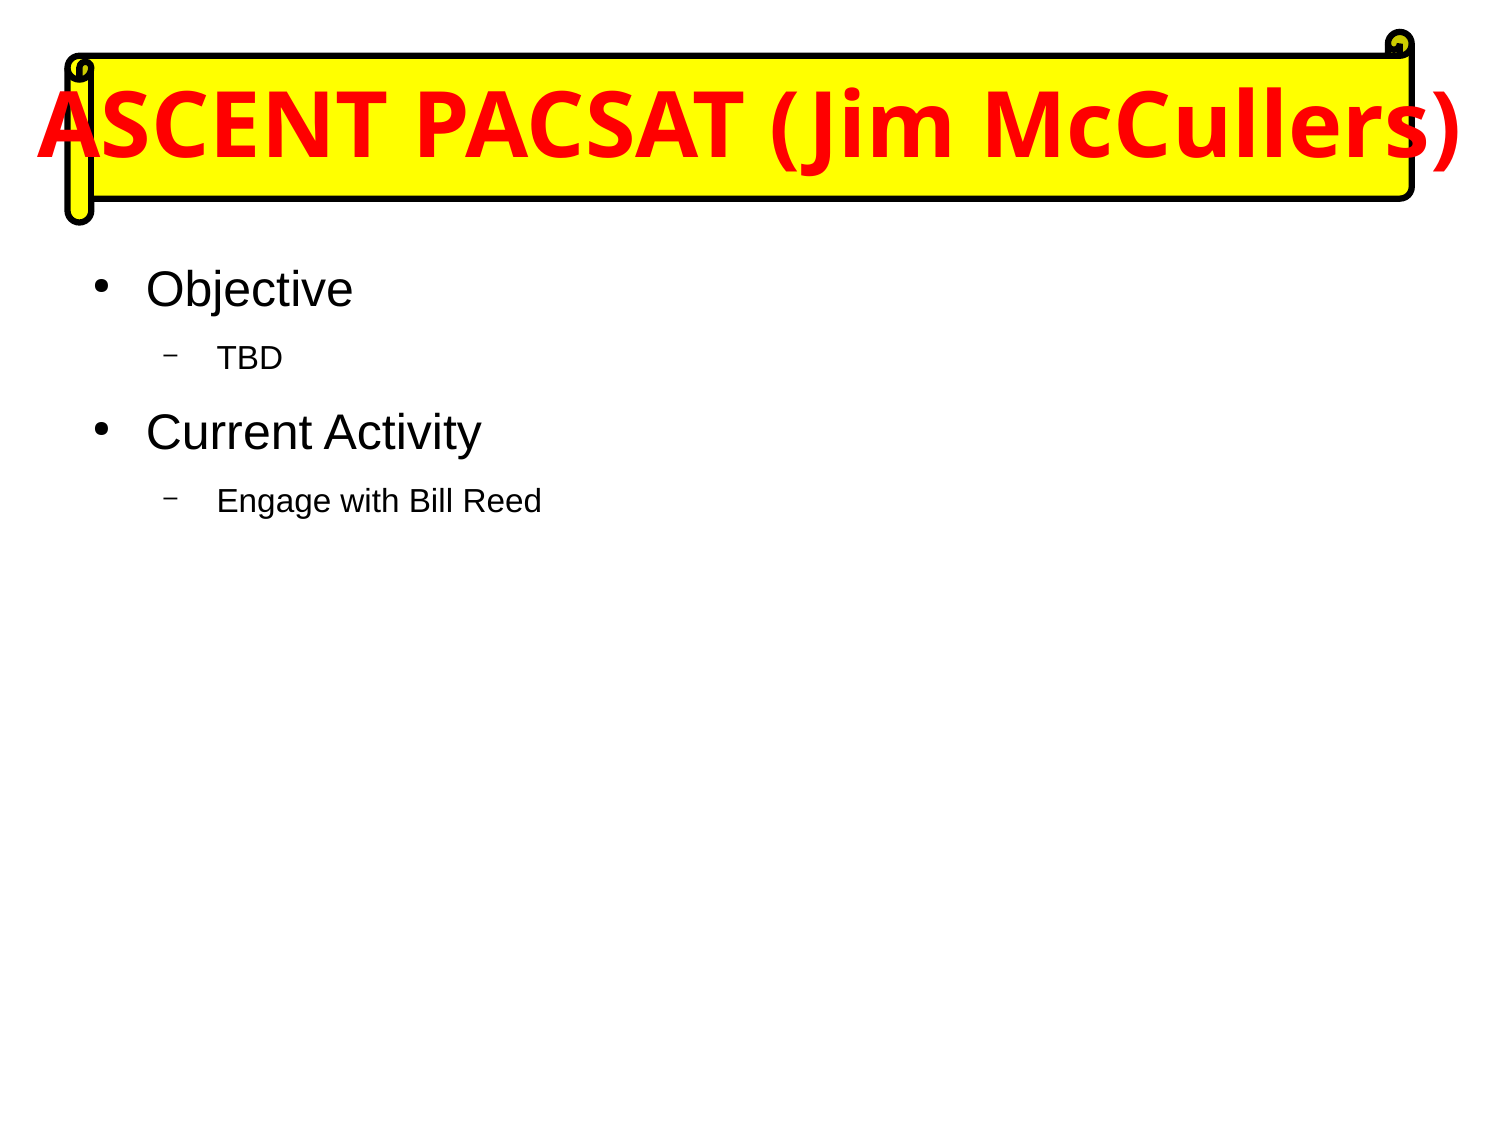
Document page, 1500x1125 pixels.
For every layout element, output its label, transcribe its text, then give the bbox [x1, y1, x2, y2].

text_box [72, 31, 1412, 58]
list Objective TBD Current Activity Engage with Bill Reed [75, 263, 1425, 916]
text_box ASCENT PACSAT (Jim McCullers) [0, 58, 1500, 184]
text_box [67, 184, 1412, 223]
